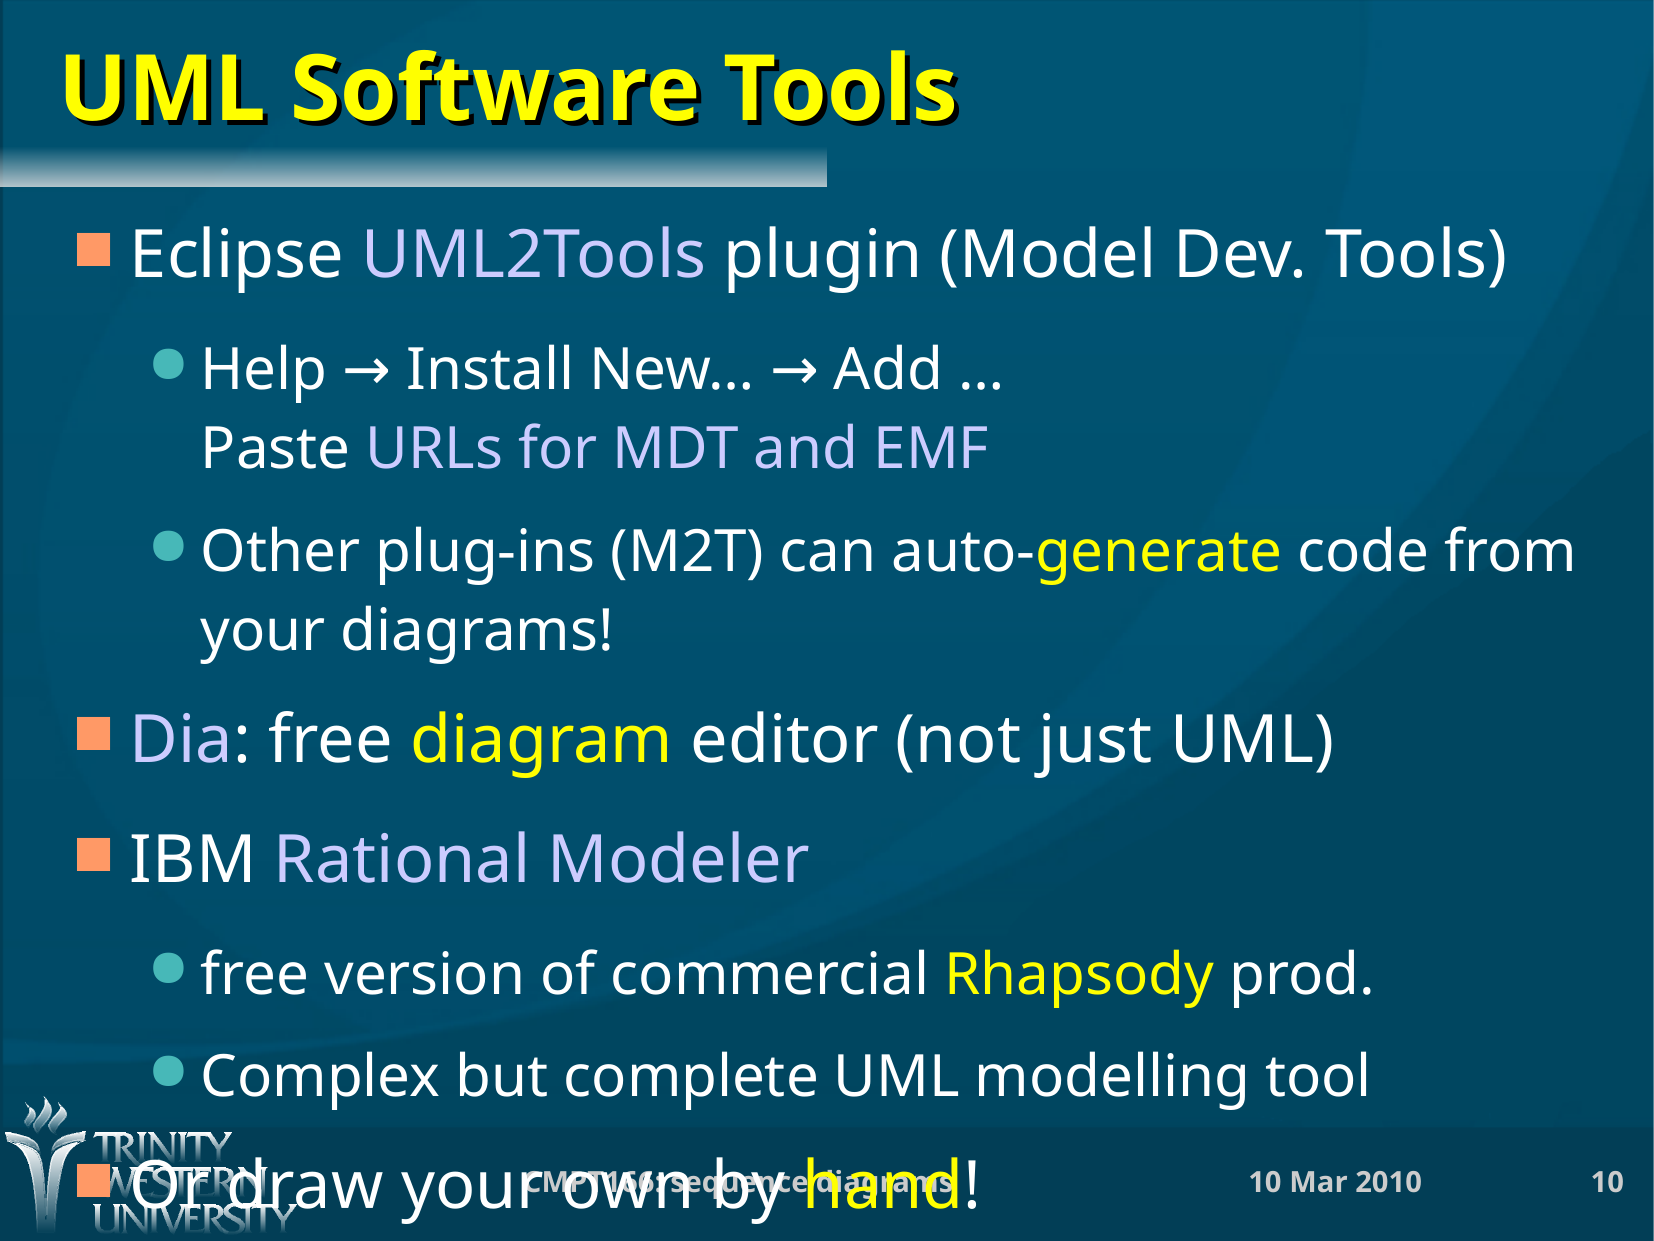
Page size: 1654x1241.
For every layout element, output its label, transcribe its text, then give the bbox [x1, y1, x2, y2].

list Eclipse UML2Tools plugin (Model Dev. Tools) Help → Install New… → Add … Paste URLs for MDT and EMF Other plug-ins (M2T) can auto-generate code from your diagrams! Dia: free diagram editor (not just UML) IBM Rational Modeler free version of commercial Rhapsody prod. Complex but complete UML modelling tool Or draw your own by hand! [59, 206, 1625, 1108]
picture [38, 1227, 54, 1232]
title UML Software Tools [59, 19, 1595, 148]
title Classes of patterns (GoF) [0, 154, 827, 158]
